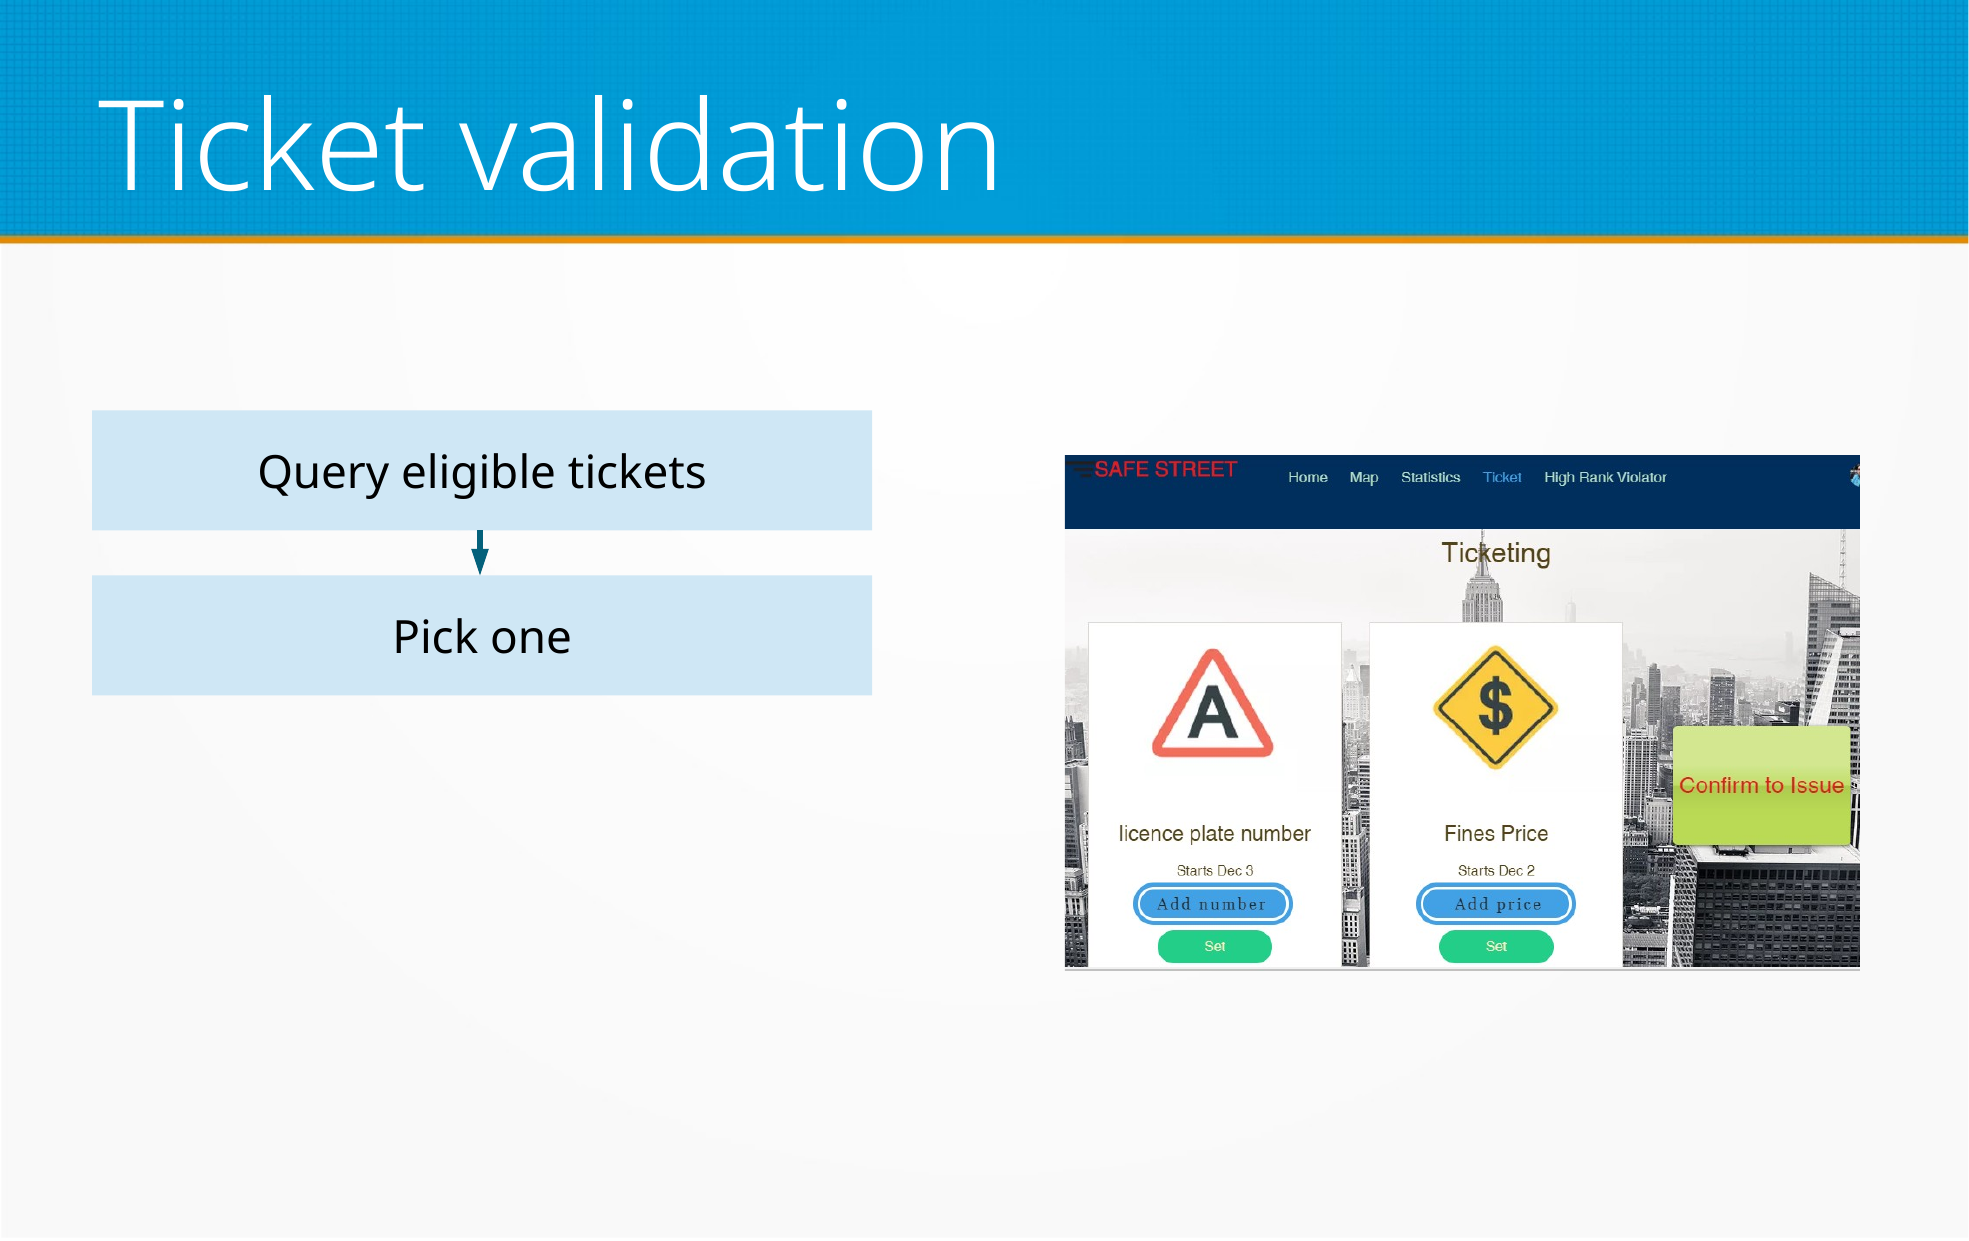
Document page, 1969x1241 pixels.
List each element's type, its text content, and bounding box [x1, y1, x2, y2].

picture [0, 233, 1969, 1241]
text_box Pick one [92, 575, 873, 696]
text_box Query eligible tickets [92, 410, 873, 531]
title Ticket validation [98, 19, 1870, 227]
